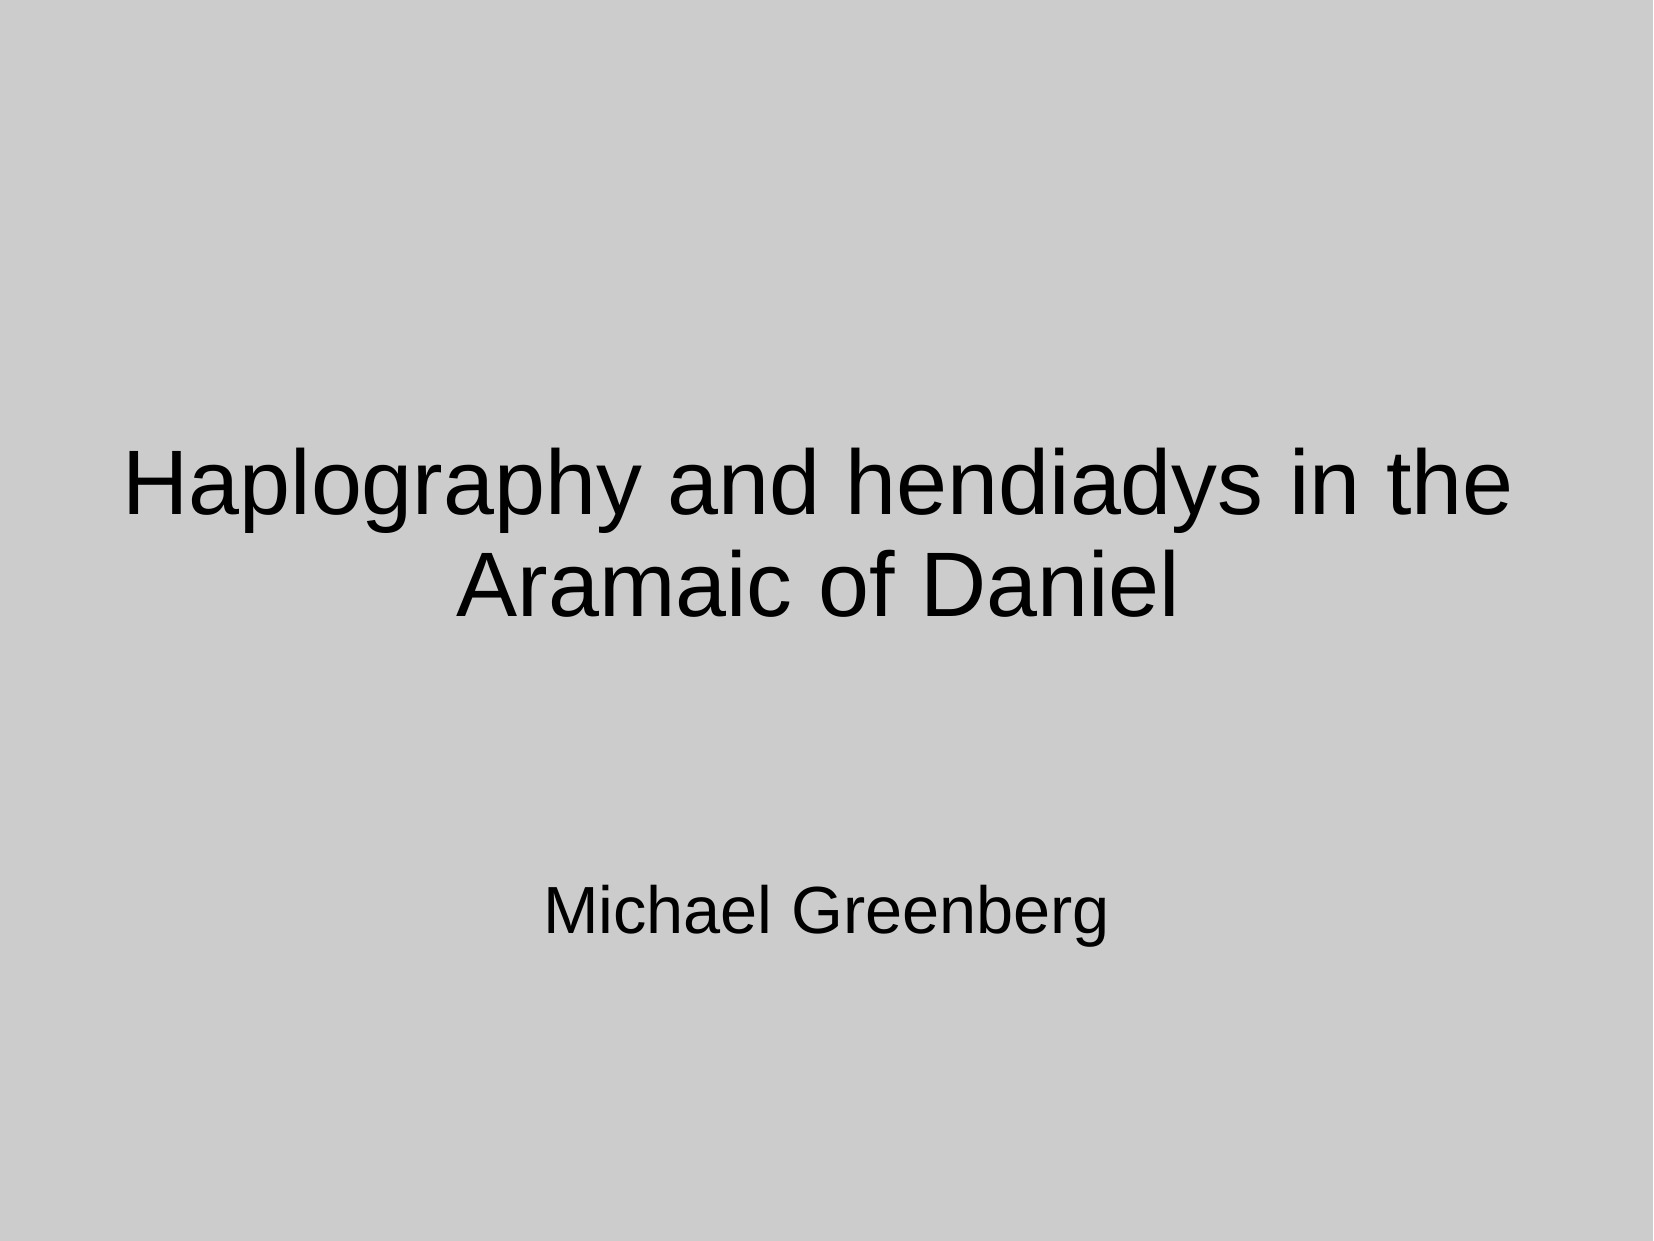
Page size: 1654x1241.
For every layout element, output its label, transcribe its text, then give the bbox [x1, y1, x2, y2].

text_box Michael Greenberg [82, 712, 1571, 1109]
title Haplography and hendiadys in the Aramaic of Daniel [75, 430, 1563, 638]
